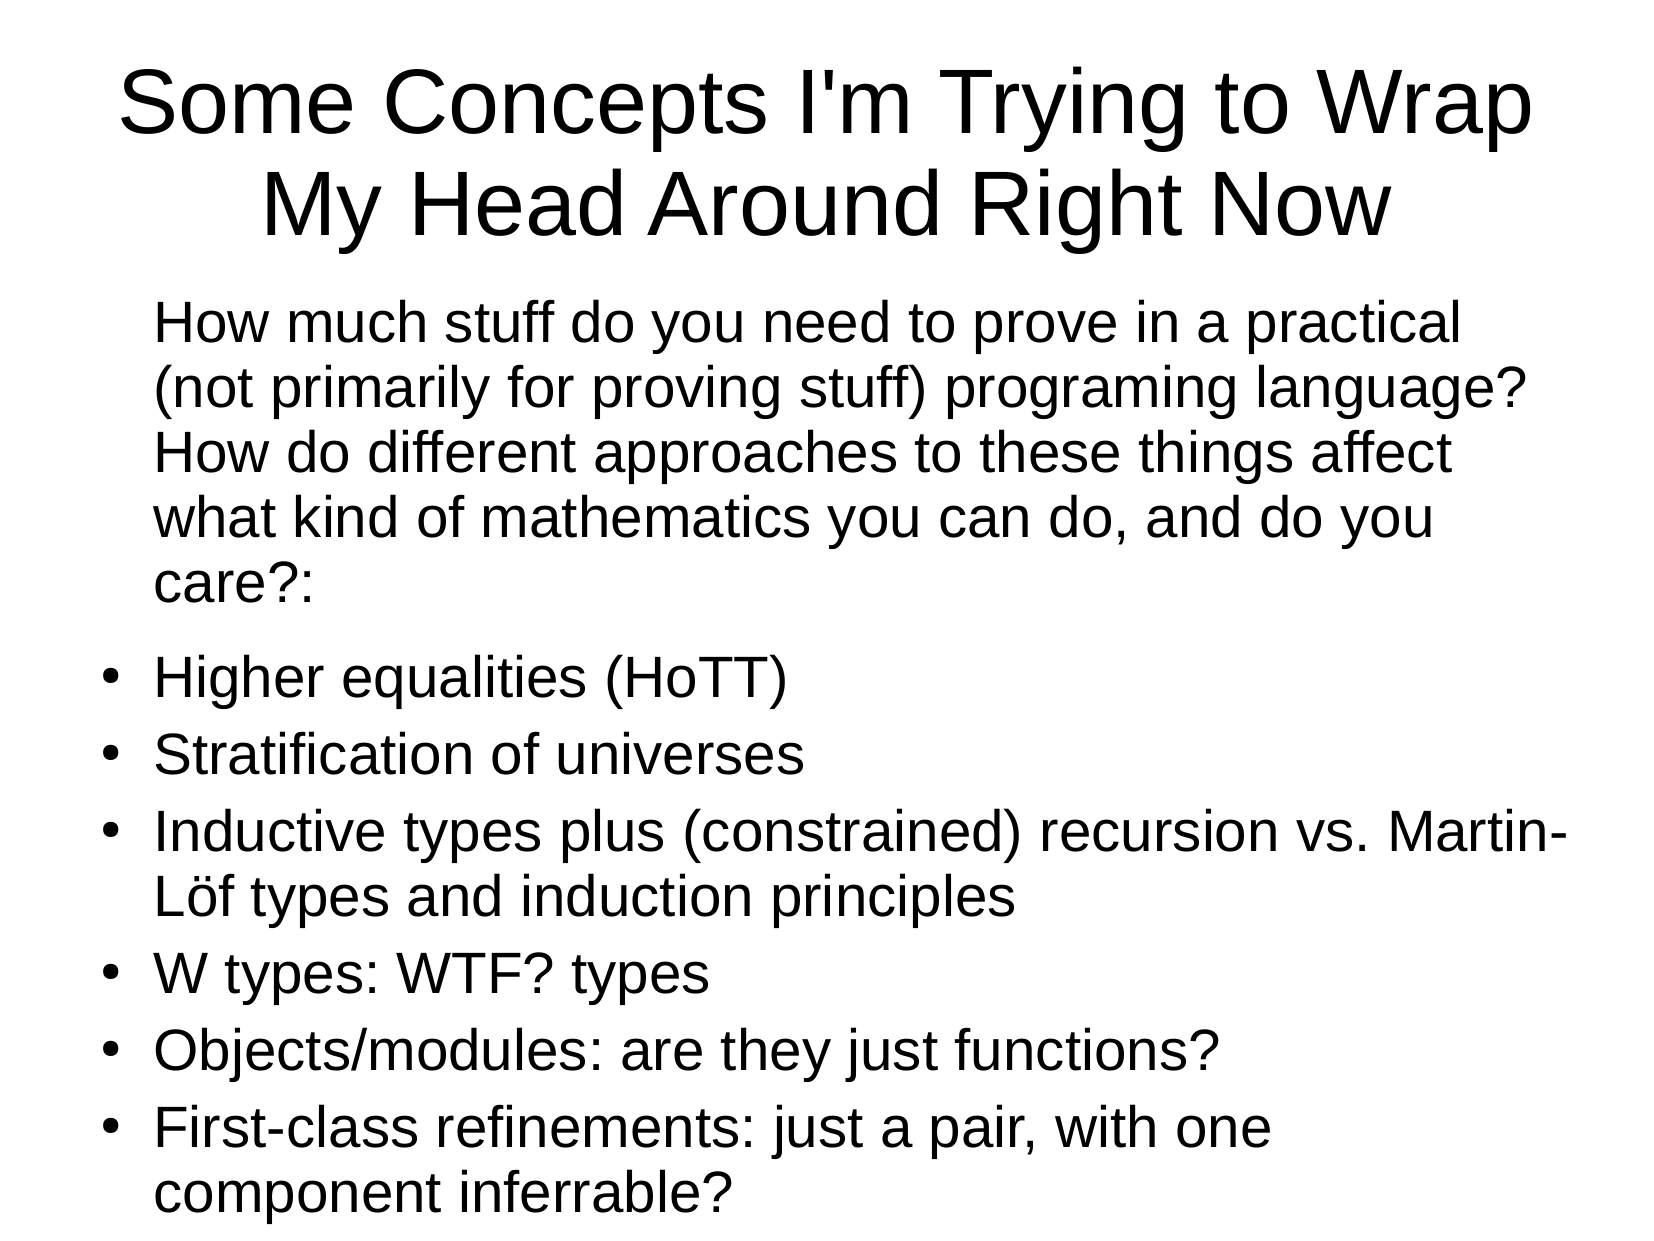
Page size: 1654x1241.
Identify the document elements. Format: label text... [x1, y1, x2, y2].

title Some Concepts I'm Trying to Wrap My Head Around Right Now [82, 49, 1571, 257]
list How much stuff do you need to prove in a practical (not primarily for proving stuff) programing language? How do different approaches to these things affect what kind of mathematics you can do, and do you care?: Higher equalities (HoTT) Stratification of universes Inductive types plus (constrained) recursion vs. Martin-Löf types and induction principles W types: WTF? types Objects/modules: are they just functions? First-class refinements: just a pair, with one component inferrable? [82, 290, 1571, 1222]
